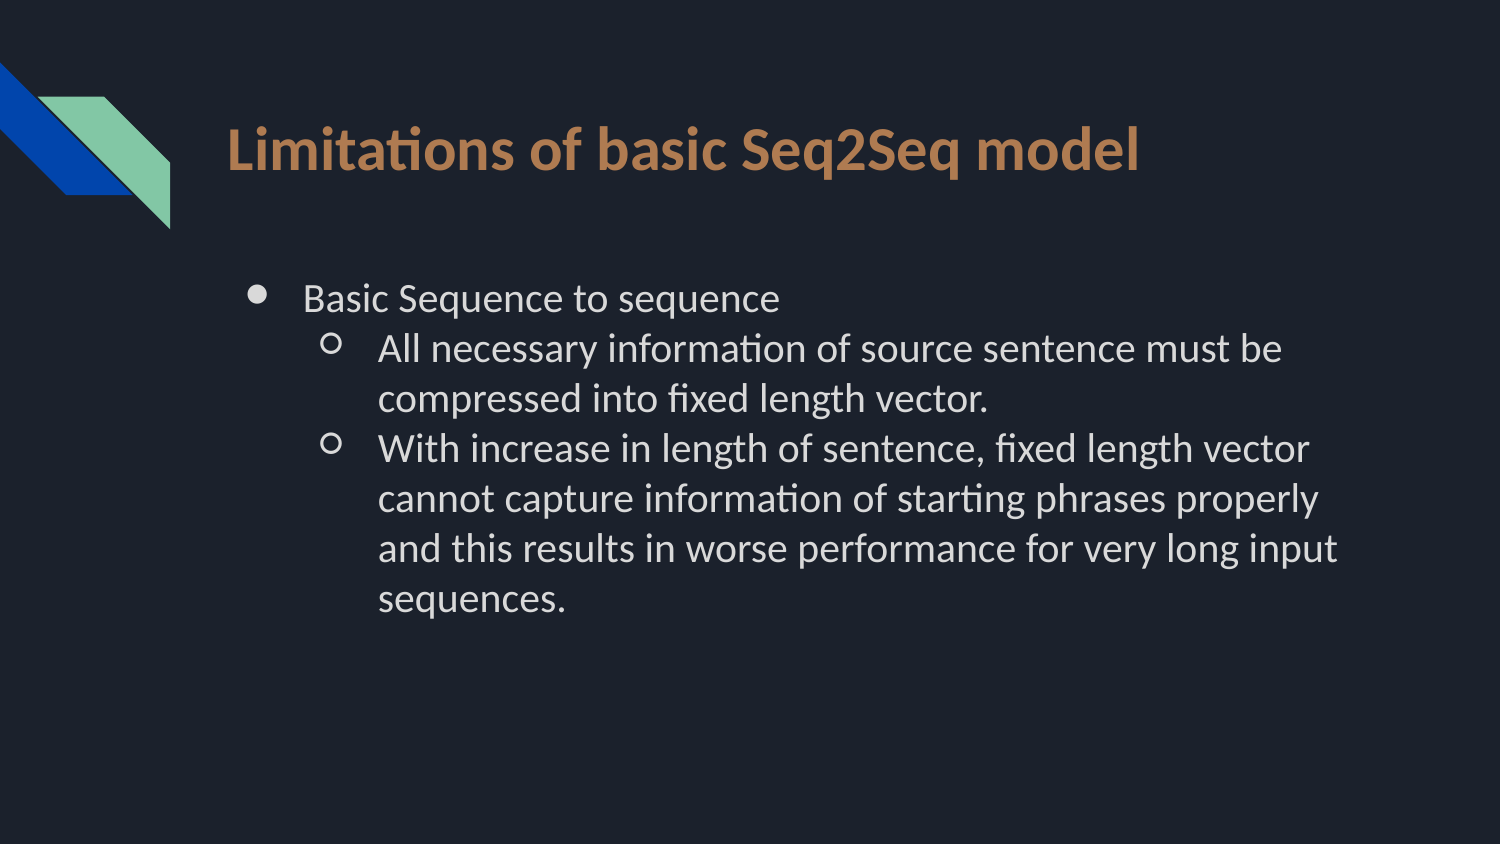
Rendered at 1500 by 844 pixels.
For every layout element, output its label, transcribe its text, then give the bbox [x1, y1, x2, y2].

title Limitations of basic Seq2Seq model [212, 93, 1368, 244]
list Basic Sequence to sequence All necessary information of source sentence must be compressed into fixed length vector. With increase in length of sentence, fixed length vector cannot capture information of starting phrases properly and this results in worse performance for very long input sequences. [212, 255, 1368, 715]
